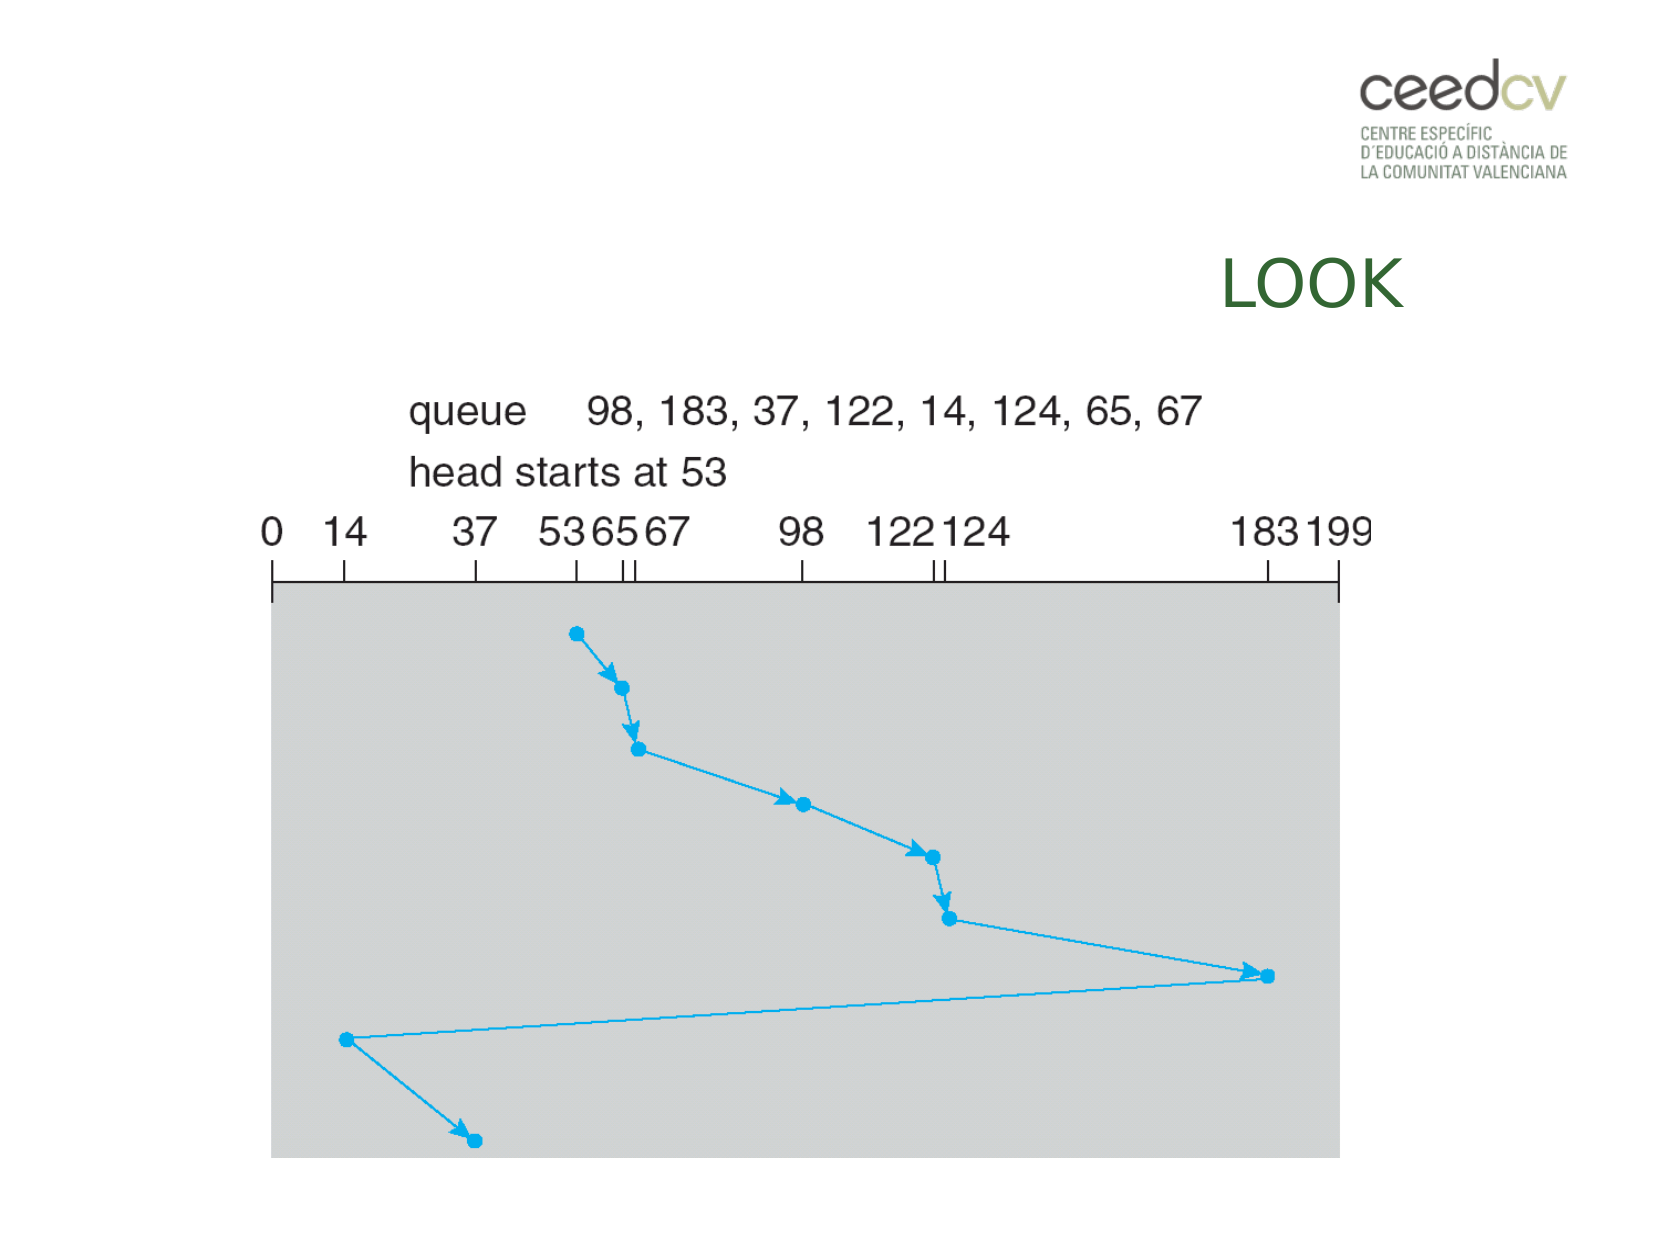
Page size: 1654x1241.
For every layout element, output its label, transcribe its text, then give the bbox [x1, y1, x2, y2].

picture [1342, 48, 1585, 189]
text_box LOOK [1204, 238, 1512, 343]
picture [259, 389, 1371, 1158]
